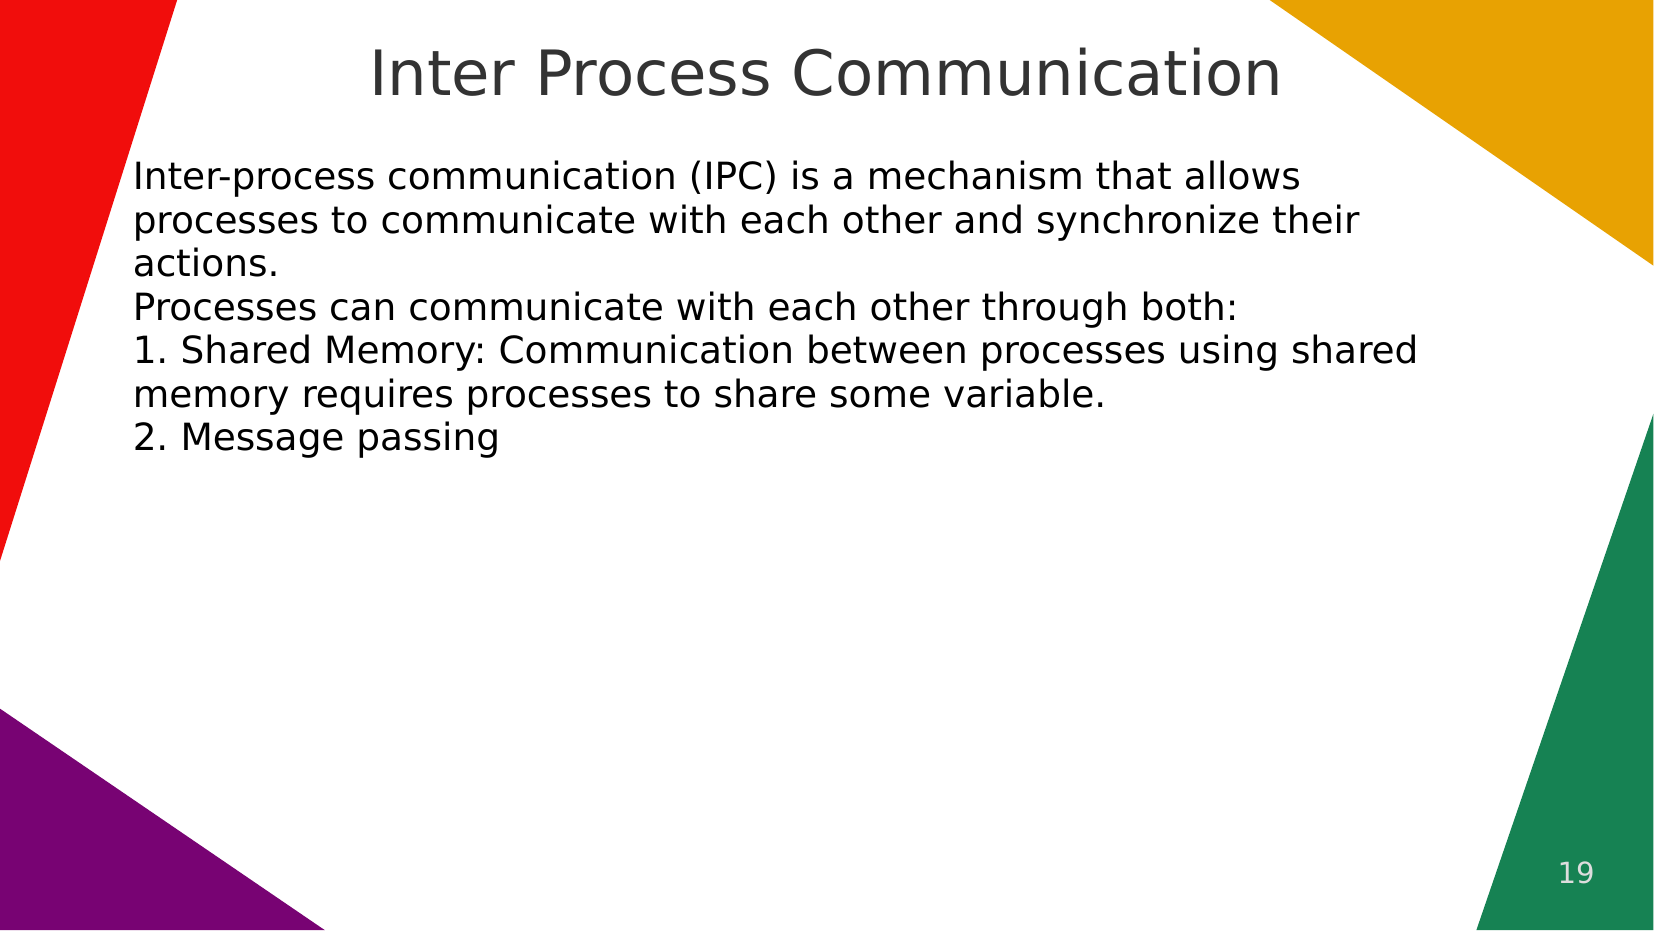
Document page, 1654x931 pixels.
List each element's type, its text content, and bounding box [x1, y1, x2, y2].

text_box Inter-process communication (IPC) is a mechanism that allows processes to communicate with each other and synchronize their actions. Processes can communicate with each other through both: 1. Shared Memory: Communication between processes using shared memory requires processes to share some variable. 2. Message passing [118, 147, 1477, 621]
title Inter Process Communication [118, 29, 1536, 119]
